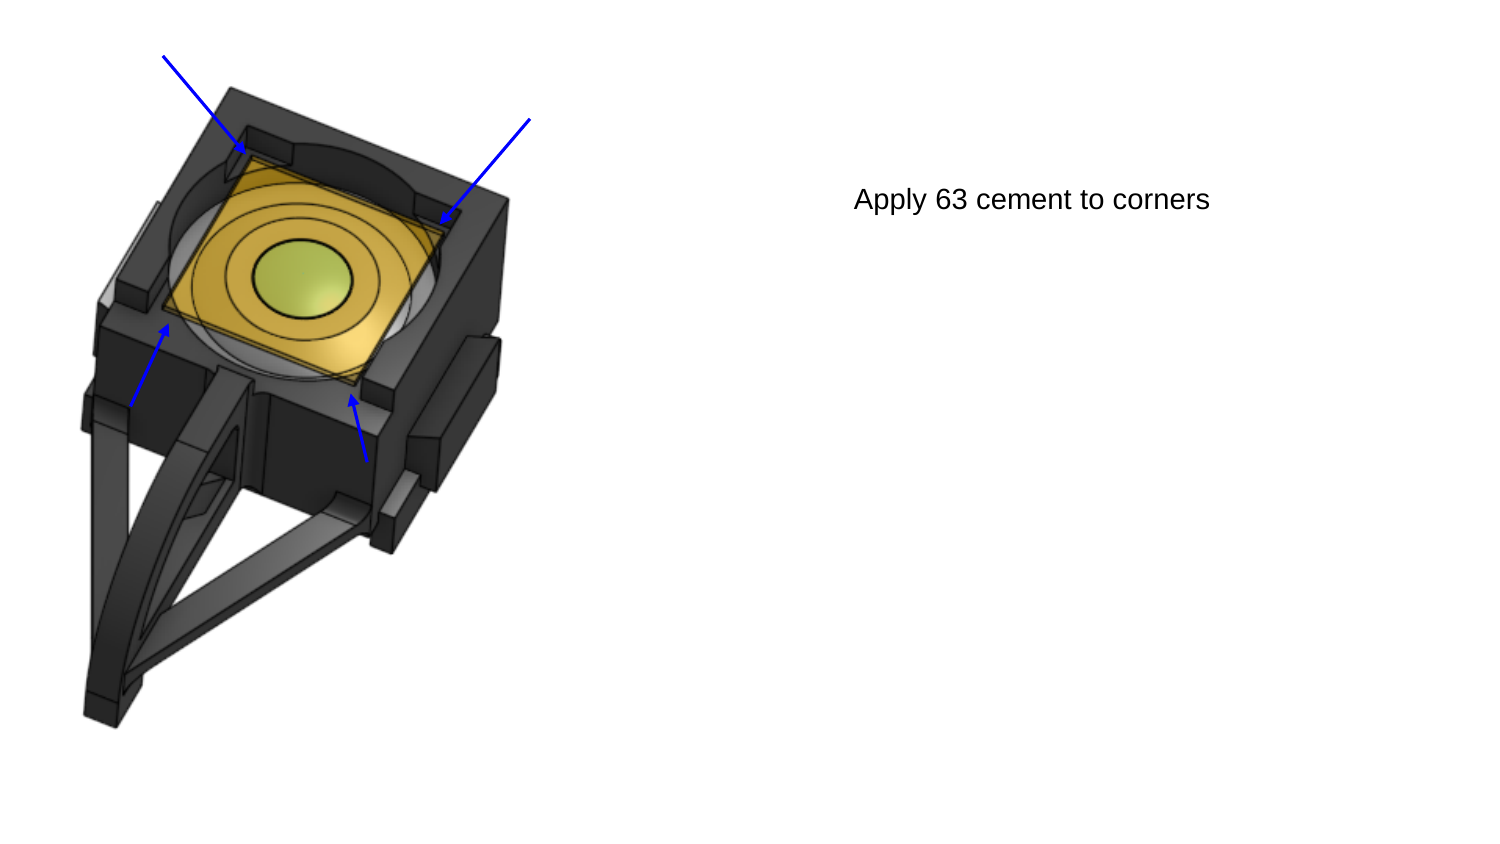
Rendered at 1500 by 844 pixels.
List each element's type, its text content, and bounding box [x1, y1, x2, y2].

picture [24, 24, 572, 769]
text_box Apply 63 cement to corners [838, 165, 1287, 231]
